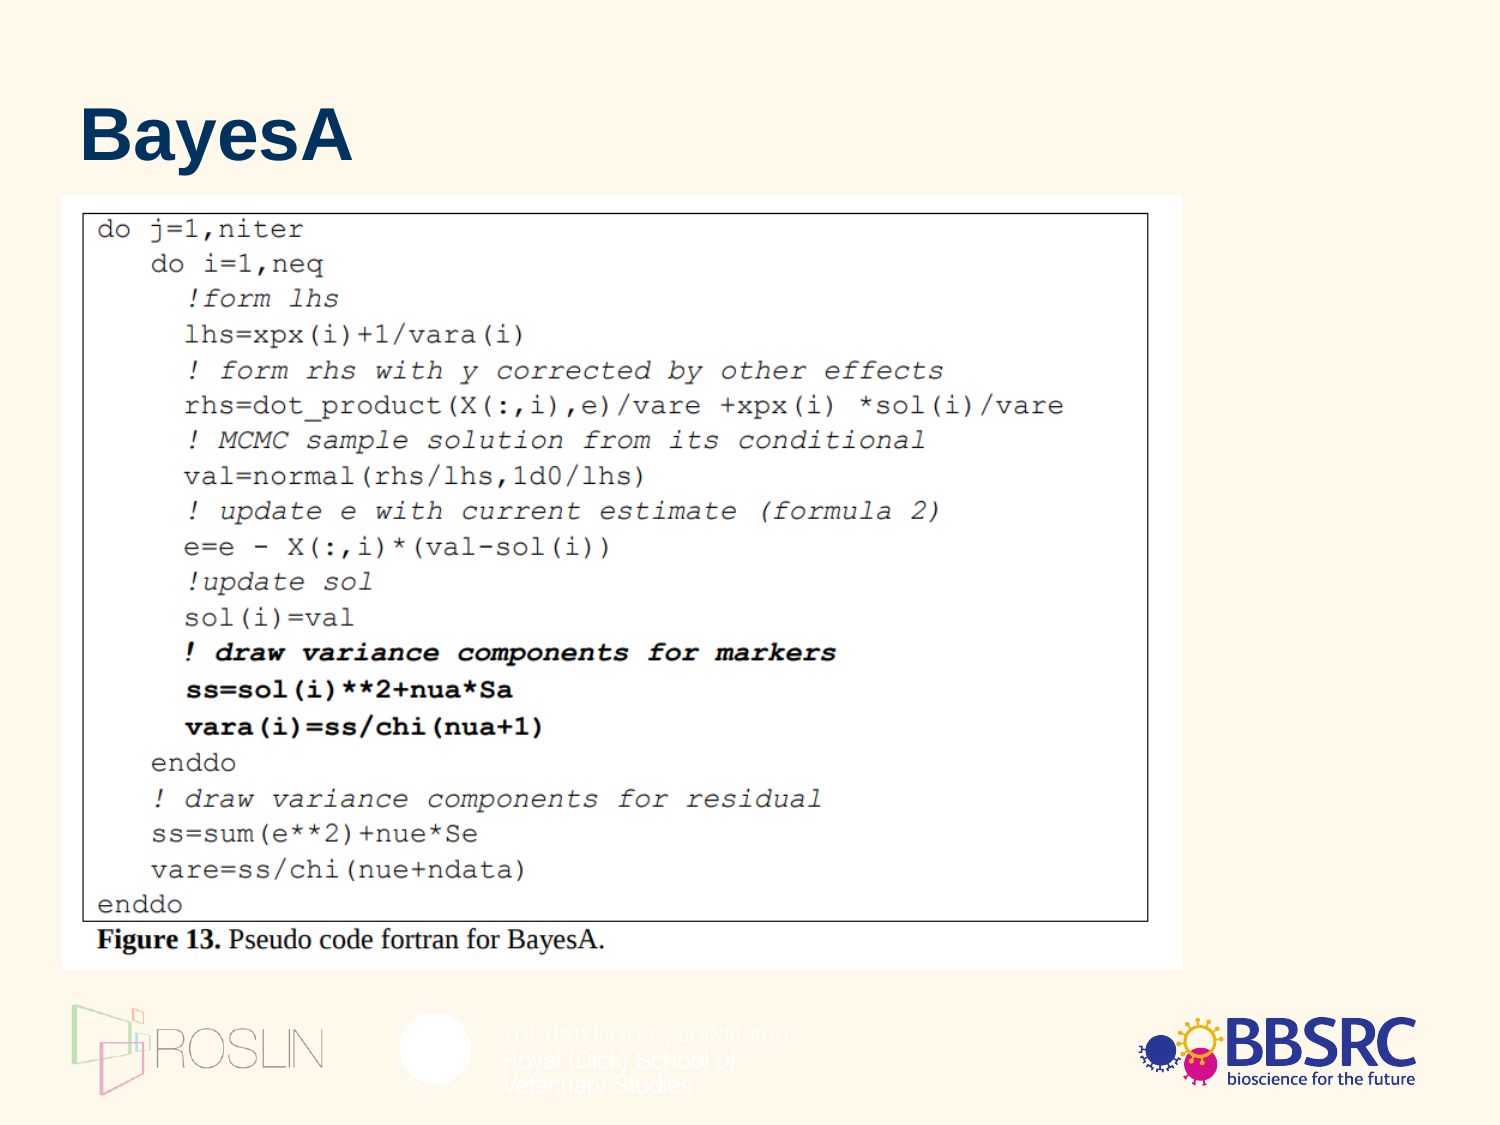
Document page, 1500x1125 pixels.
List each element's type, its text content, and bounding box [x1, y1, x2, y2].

picture [61, 195, 1182, 1118]
picture [1137, 1014, 1416, 1092]
title BayesA [64, 78, 1425, 185]
